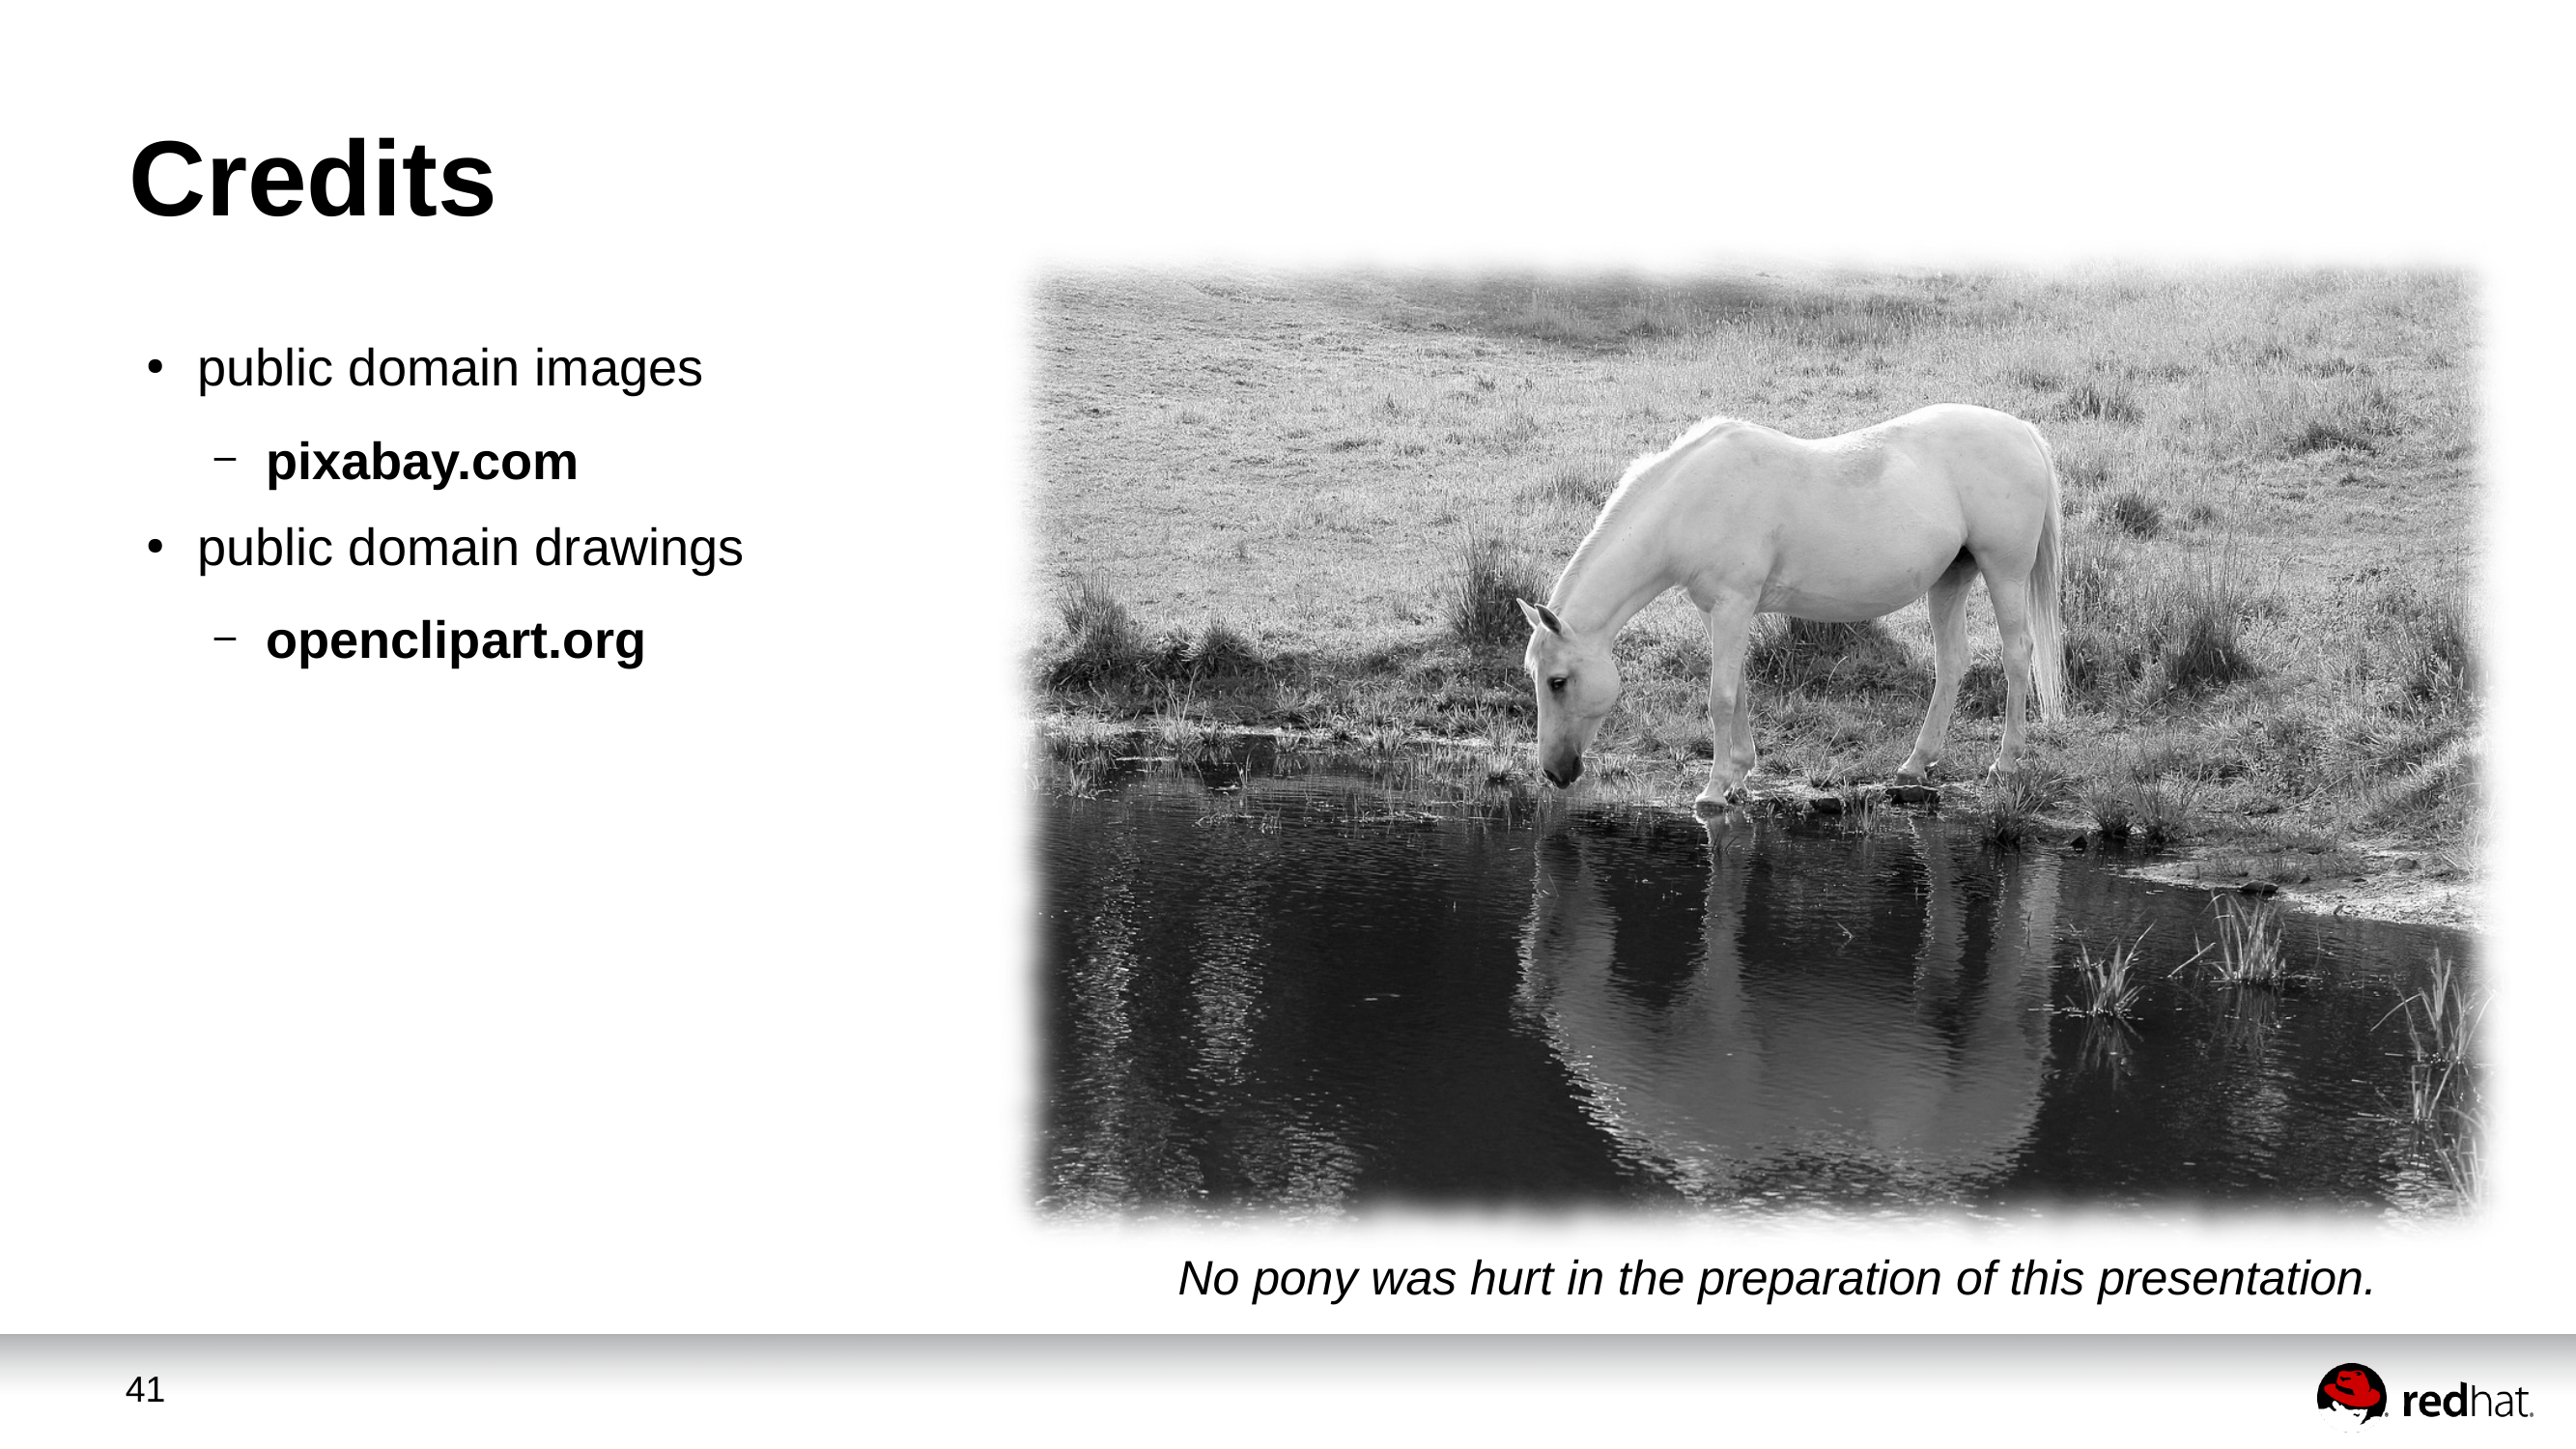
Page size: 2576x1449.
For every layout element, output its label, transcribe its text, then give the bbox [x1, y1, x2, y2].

picture [0, 1334, 2576, 1445]
picture [998, 239, 2510, 1248]
list public domain images pixabay.com public domain drawings openclipart.org [128, 338, 998, 1179]
text_box No pony was hurt in the preparation of this presentation. [1129, 1243, 2392, 1313]
title Credits [128, 57, 2448, 300]
